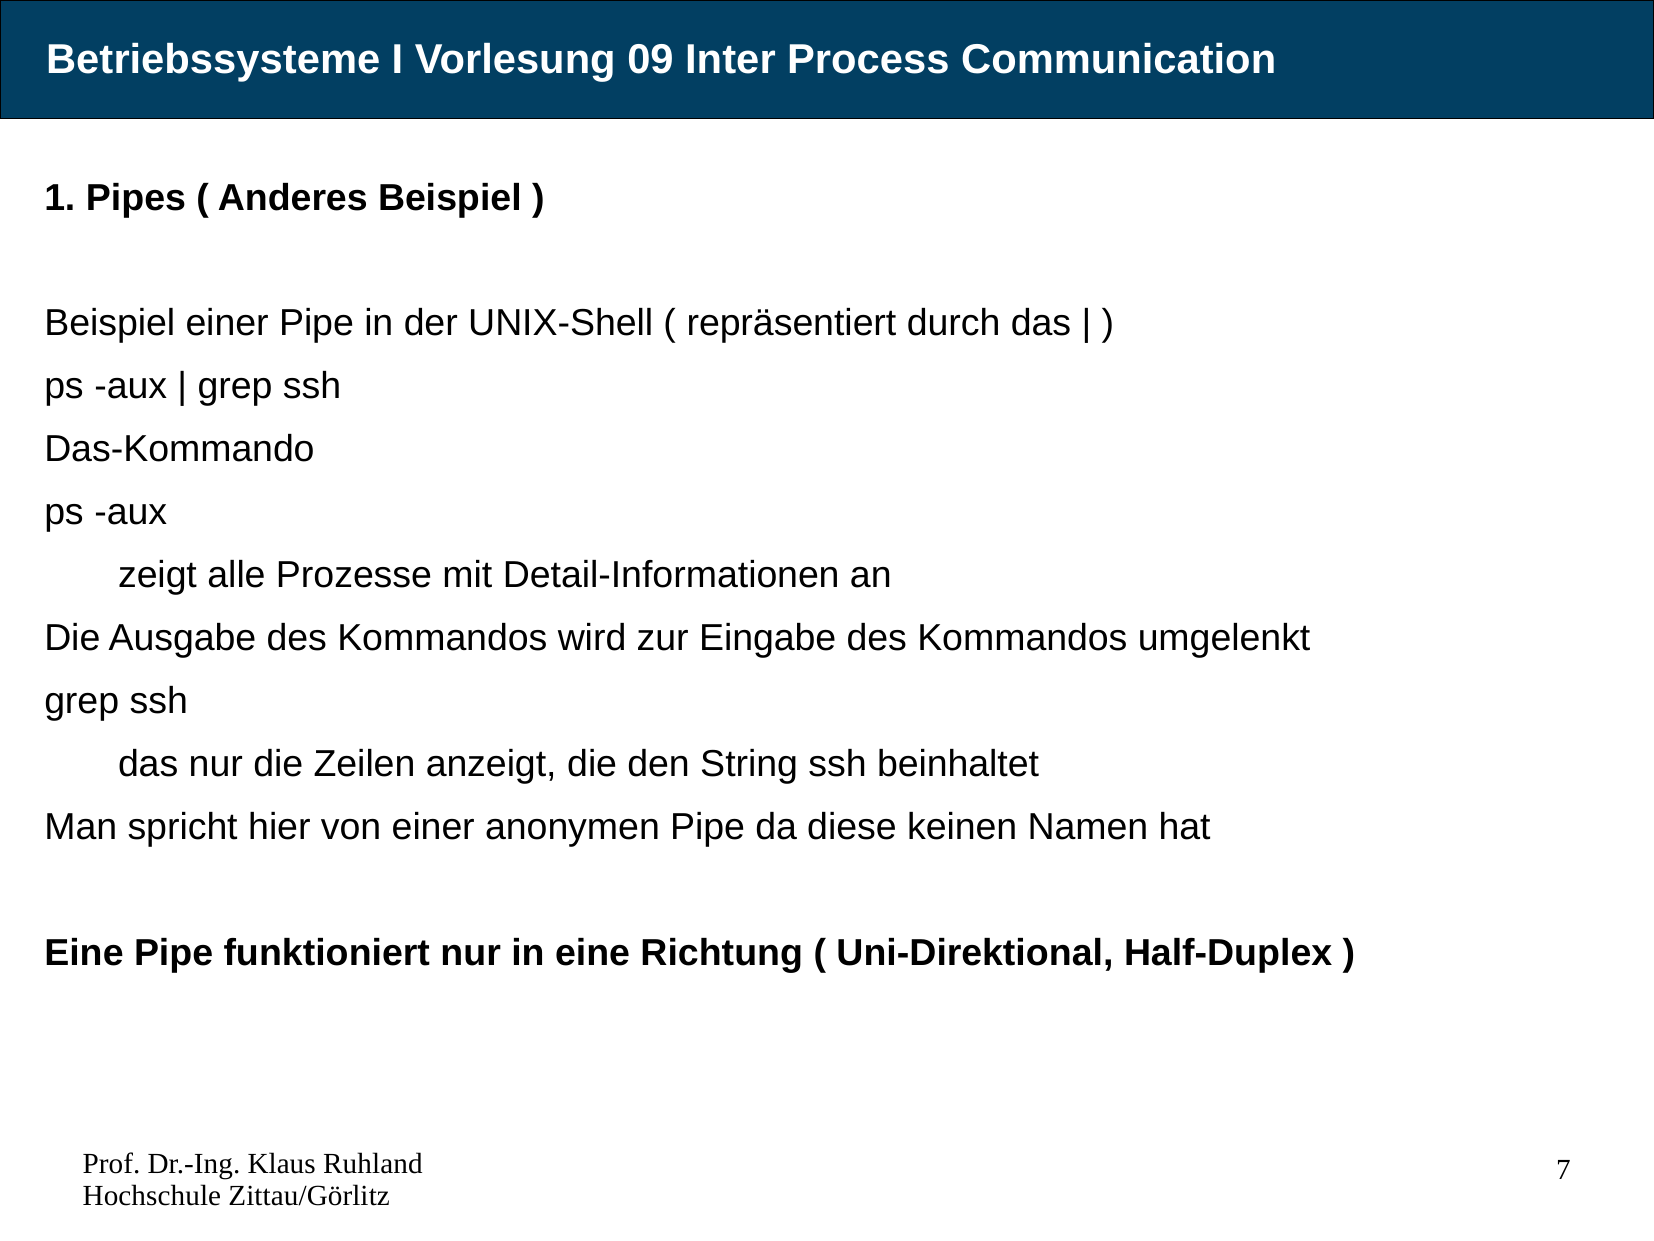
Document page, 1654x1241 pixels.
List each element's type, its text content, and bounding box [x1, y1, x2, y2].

text_box 1. Pipes ( Anderes Beispiel ) Beispiel einer Pipe in der UNIX-Shell ( repräsentiert durch das | ) ps -aux | grep ssh Das-Kommando ps -aux zeigt alle Prozesse mit Detail-Informationen an Die Ausgabe des Kommandos wird zur Eingabe des Kommandos umgelenkt grep ssh das nur die Zeilen anzeigt, die den String ssh beinhaltet Man spricht hier von einer anonymen Pipe da diese keinen Namen hat Eine Pipe funktioniert nur in eine Richtung ( Uni-Direktional, Half-Duplex ) [29, 147, 1565, 1233]
